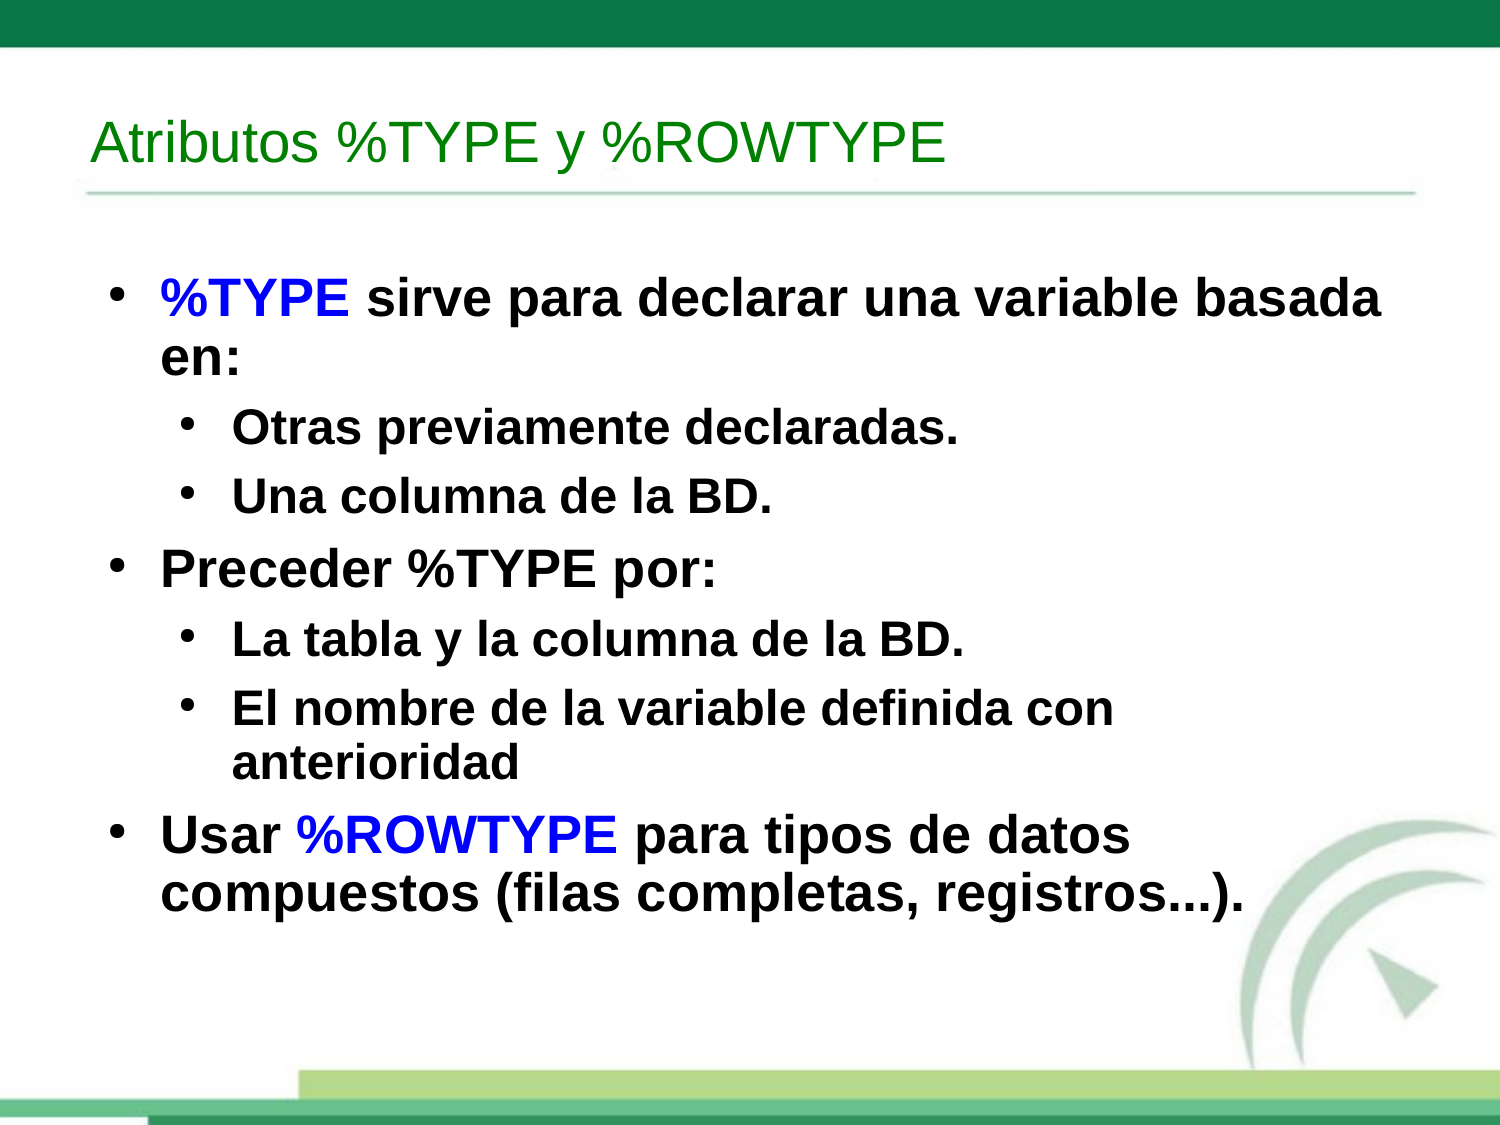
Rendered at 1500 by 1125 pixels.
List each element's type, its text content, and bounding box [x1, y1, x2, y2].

title Atributos %TYPE y %ROWTYPE [75, 45, 1426, 233]
picture [0, 0, 1500, 1125]
list %TYPE sirve para declarar una variable basada en: Otras previamente declaradas. Una columna de la BD. Preceder %TYPE por: La tabla y la columna de la BD. El nombre de la variable definida con anterioridad Usar %ROWTYPE para tipos de datos compuestos (filas completas, registros...). [75, 262, 1426, 1006]
